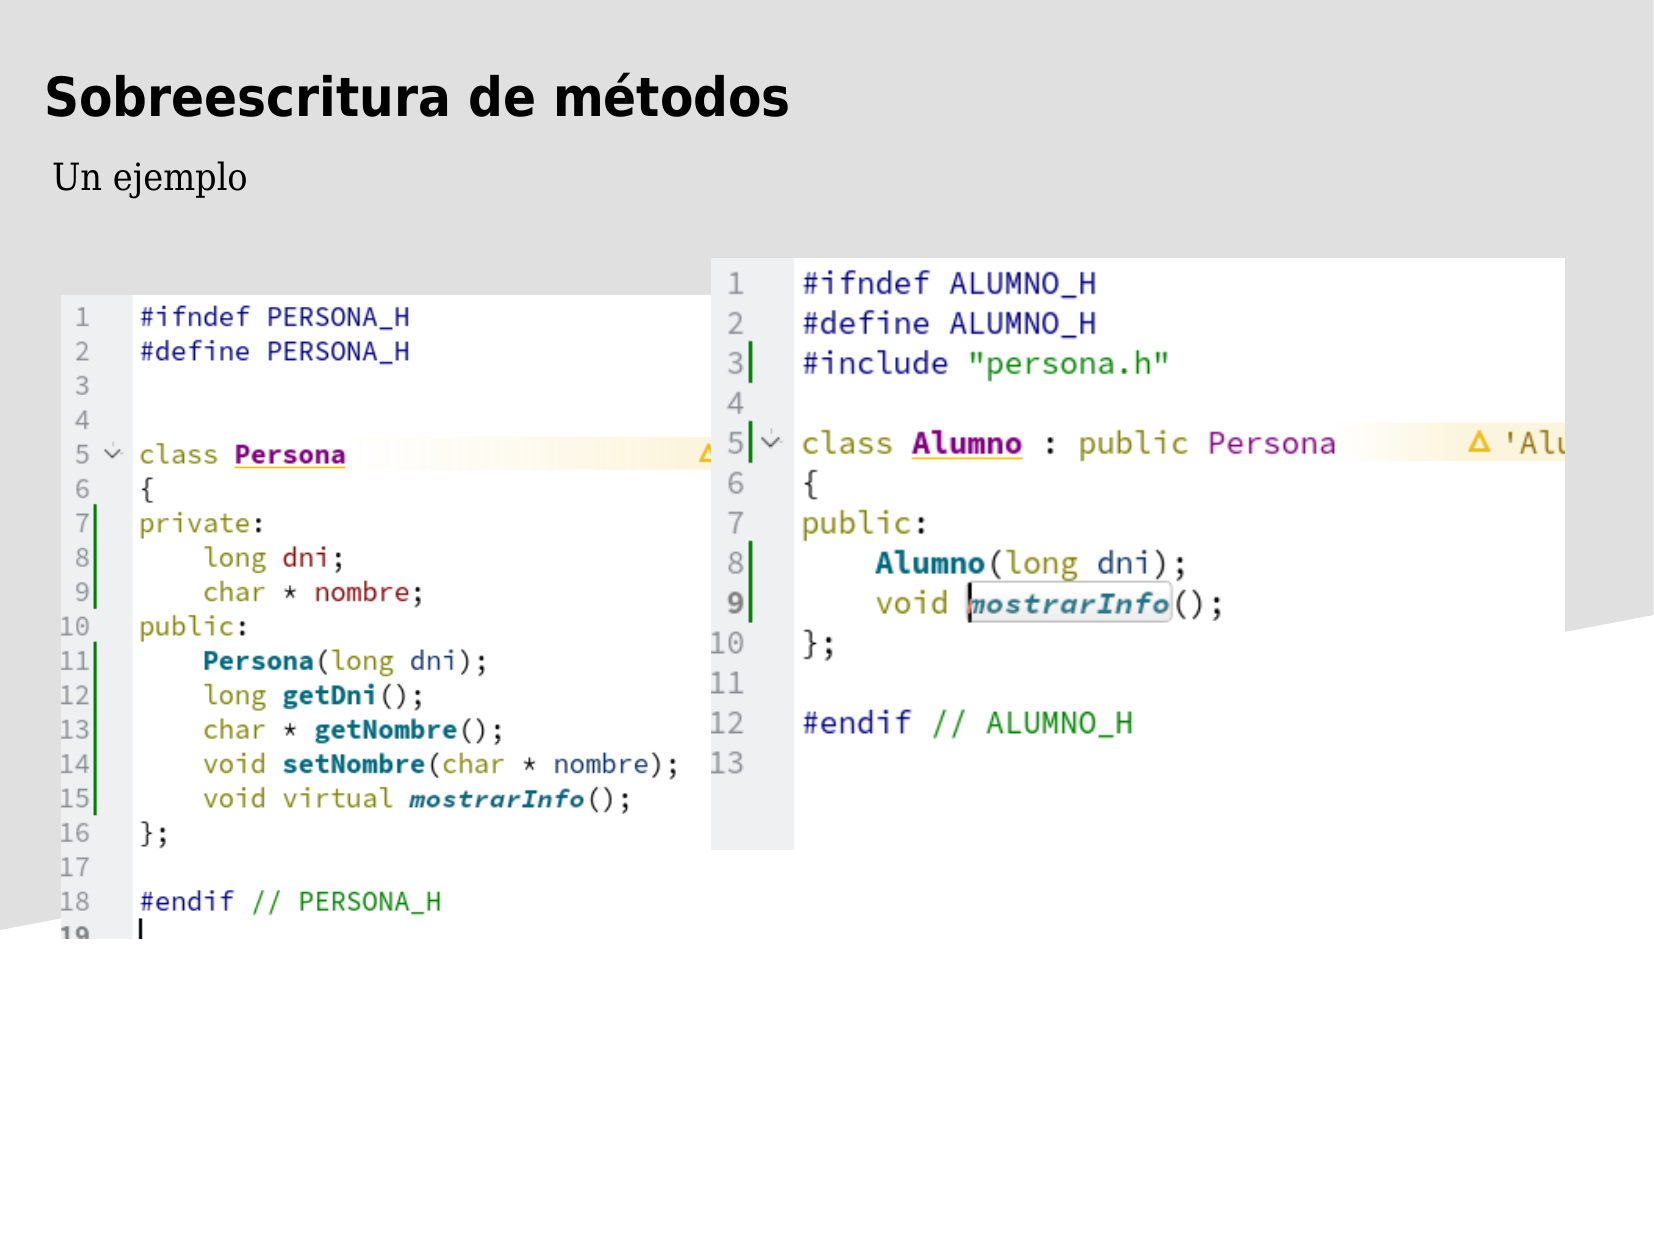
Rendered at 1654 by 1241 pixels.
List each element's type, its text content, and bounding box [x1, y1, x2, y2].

picture [61, 258, 1565, 939]
text_box Sobreescritura de métodos [29, 59, 1625, 137]
text_box Un ejemplo [37, 148, 768, 207]
